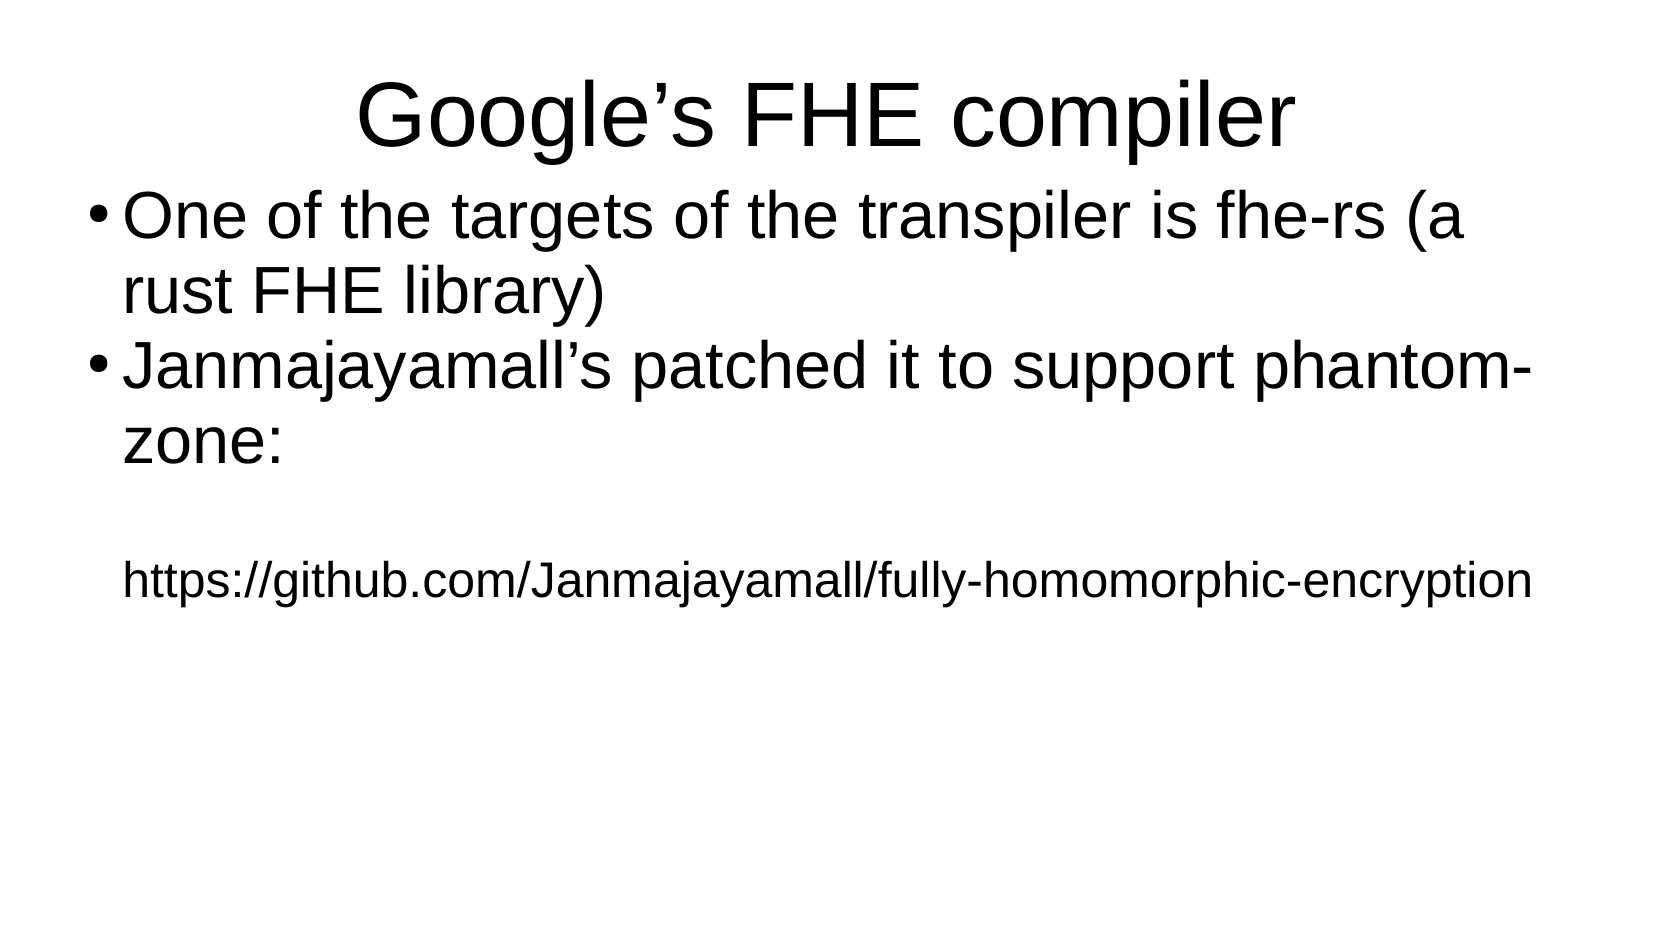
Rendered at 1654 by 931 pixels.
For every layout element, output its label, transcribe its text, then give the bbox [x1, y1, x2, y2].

text_box One of the targets of the transpiler is fhe-rs (a rust FHE library) Janmajayamall’s patched it to support phantom-zone: https://github.com/Janmajayamall/fully-homomorphic-encryption [86, 179, 1576, 825]
title Google’s FHE compiler [82, 37, 1571, 193]
